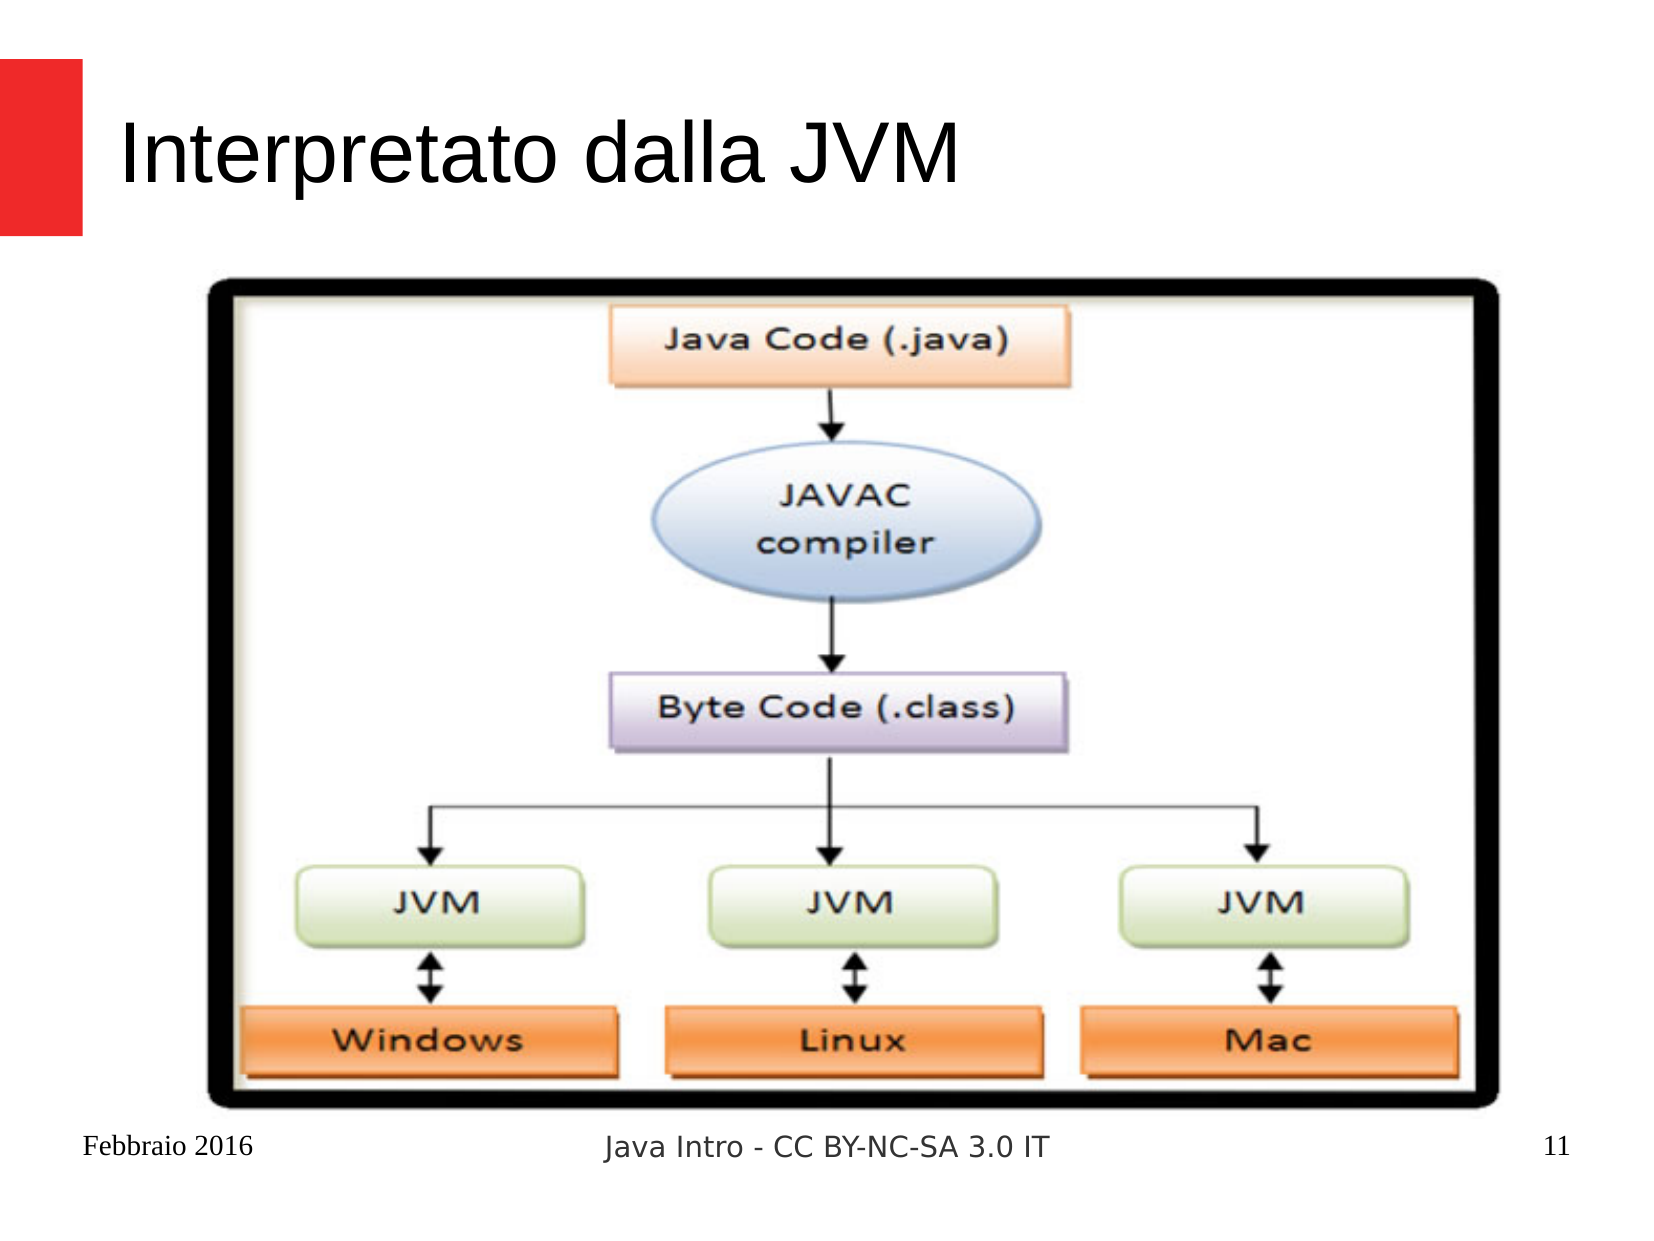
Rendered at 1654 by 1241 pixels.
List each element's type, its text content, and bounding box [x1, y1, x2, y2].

title Interpretato dalla JVM [118, 49, 1607, 257]
picture [196, 269, 1512, 1119]
